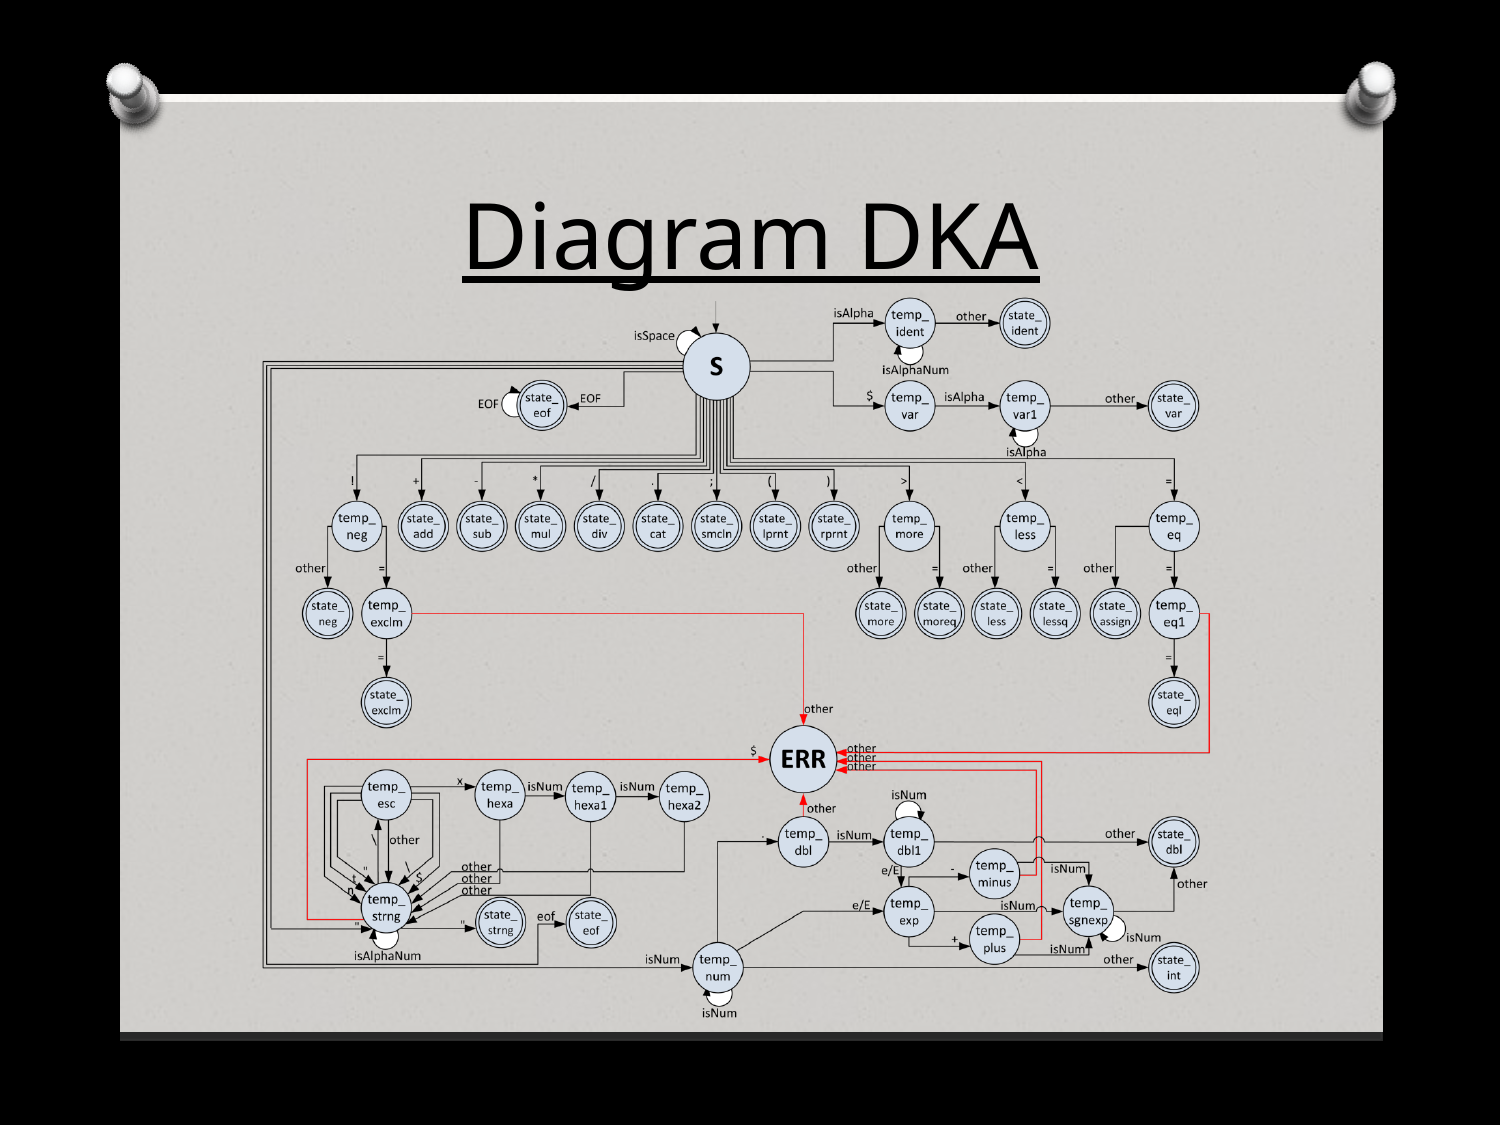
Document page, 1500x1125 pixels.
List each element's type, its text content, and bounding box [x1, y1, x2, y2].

picture [261, 296, 1223, 1024]
title Diagram DKA [179, 134, 1323, 332]
